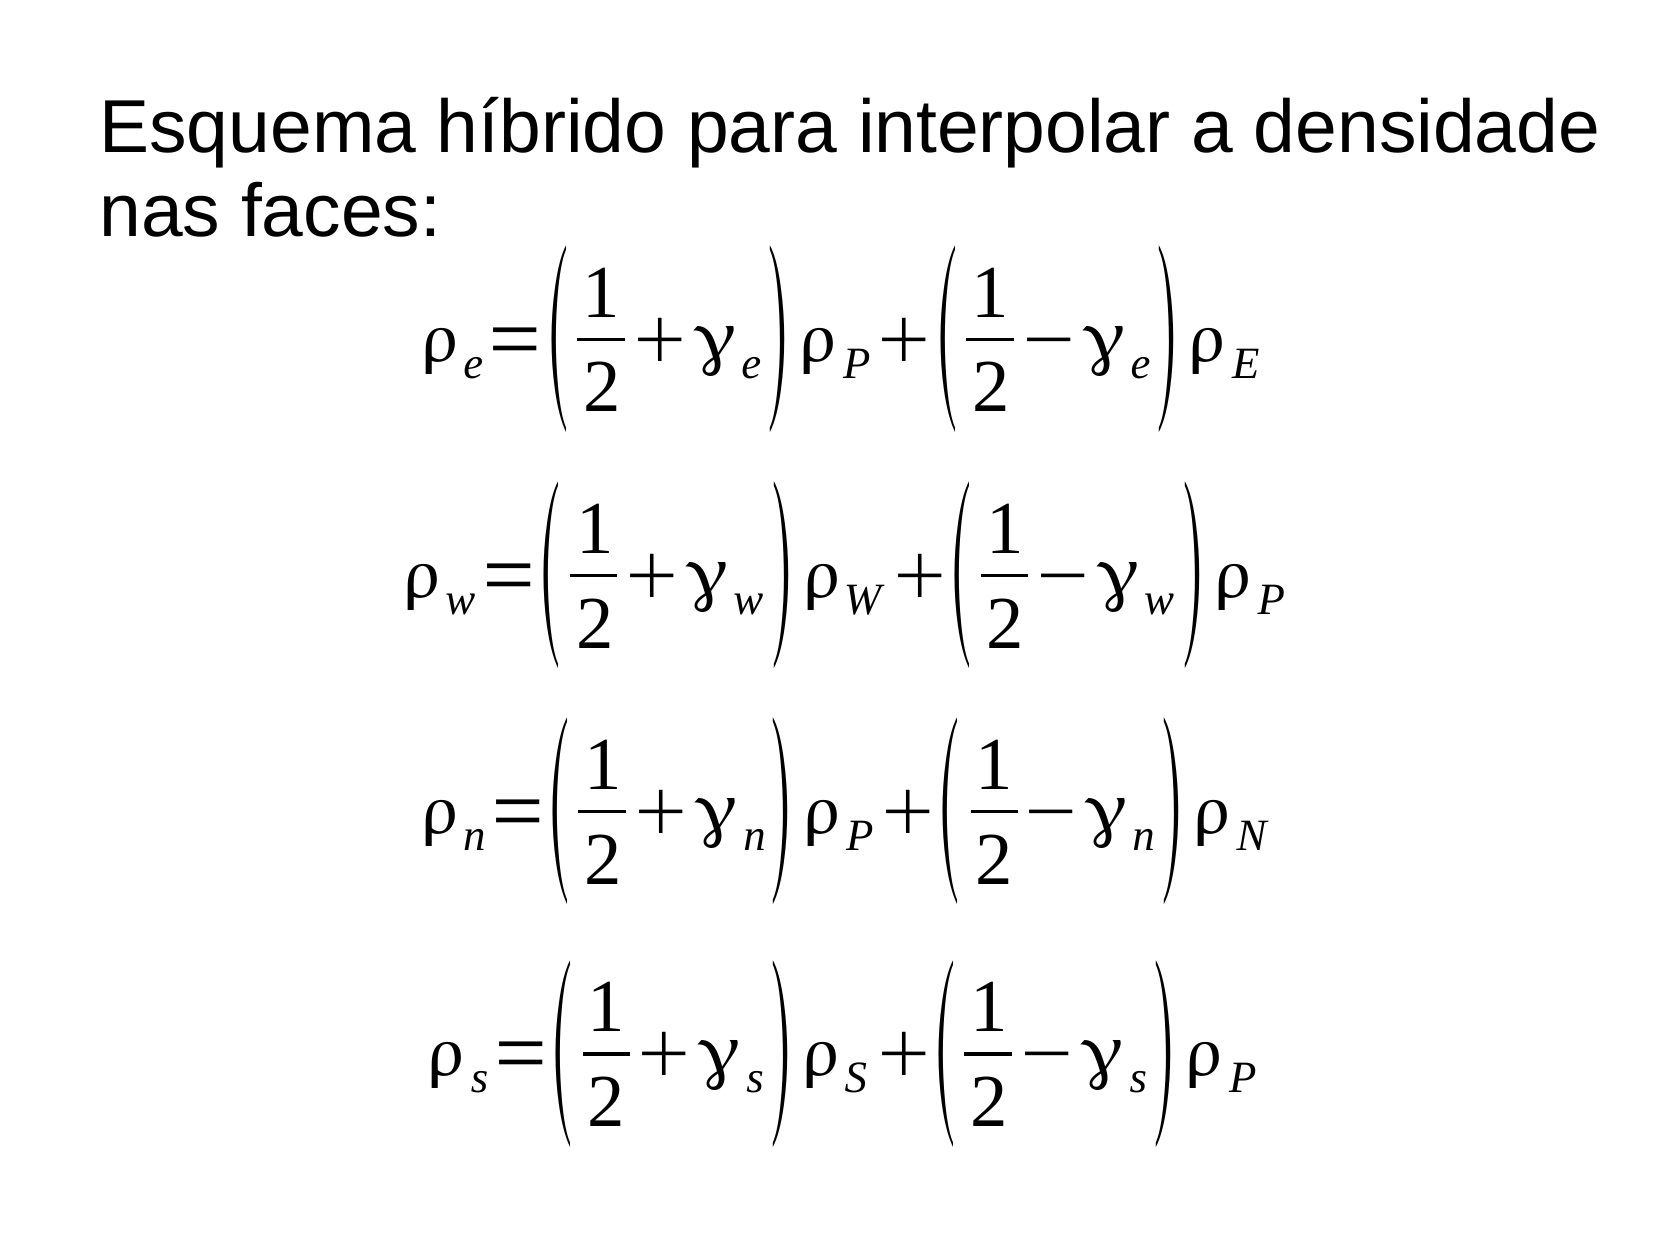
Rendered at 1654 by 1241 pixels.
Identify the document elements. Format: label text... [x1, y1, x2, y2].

chart [411, 714, 1273, 910]
chart [394, 478, 1291, 673]
chart [411, 242, 1266, 437]
text_box Esquema híbrido para interpolar a densidade nas faces: [84, 76, 1589, 260]
chart [417, 956, 1263, 1152]
